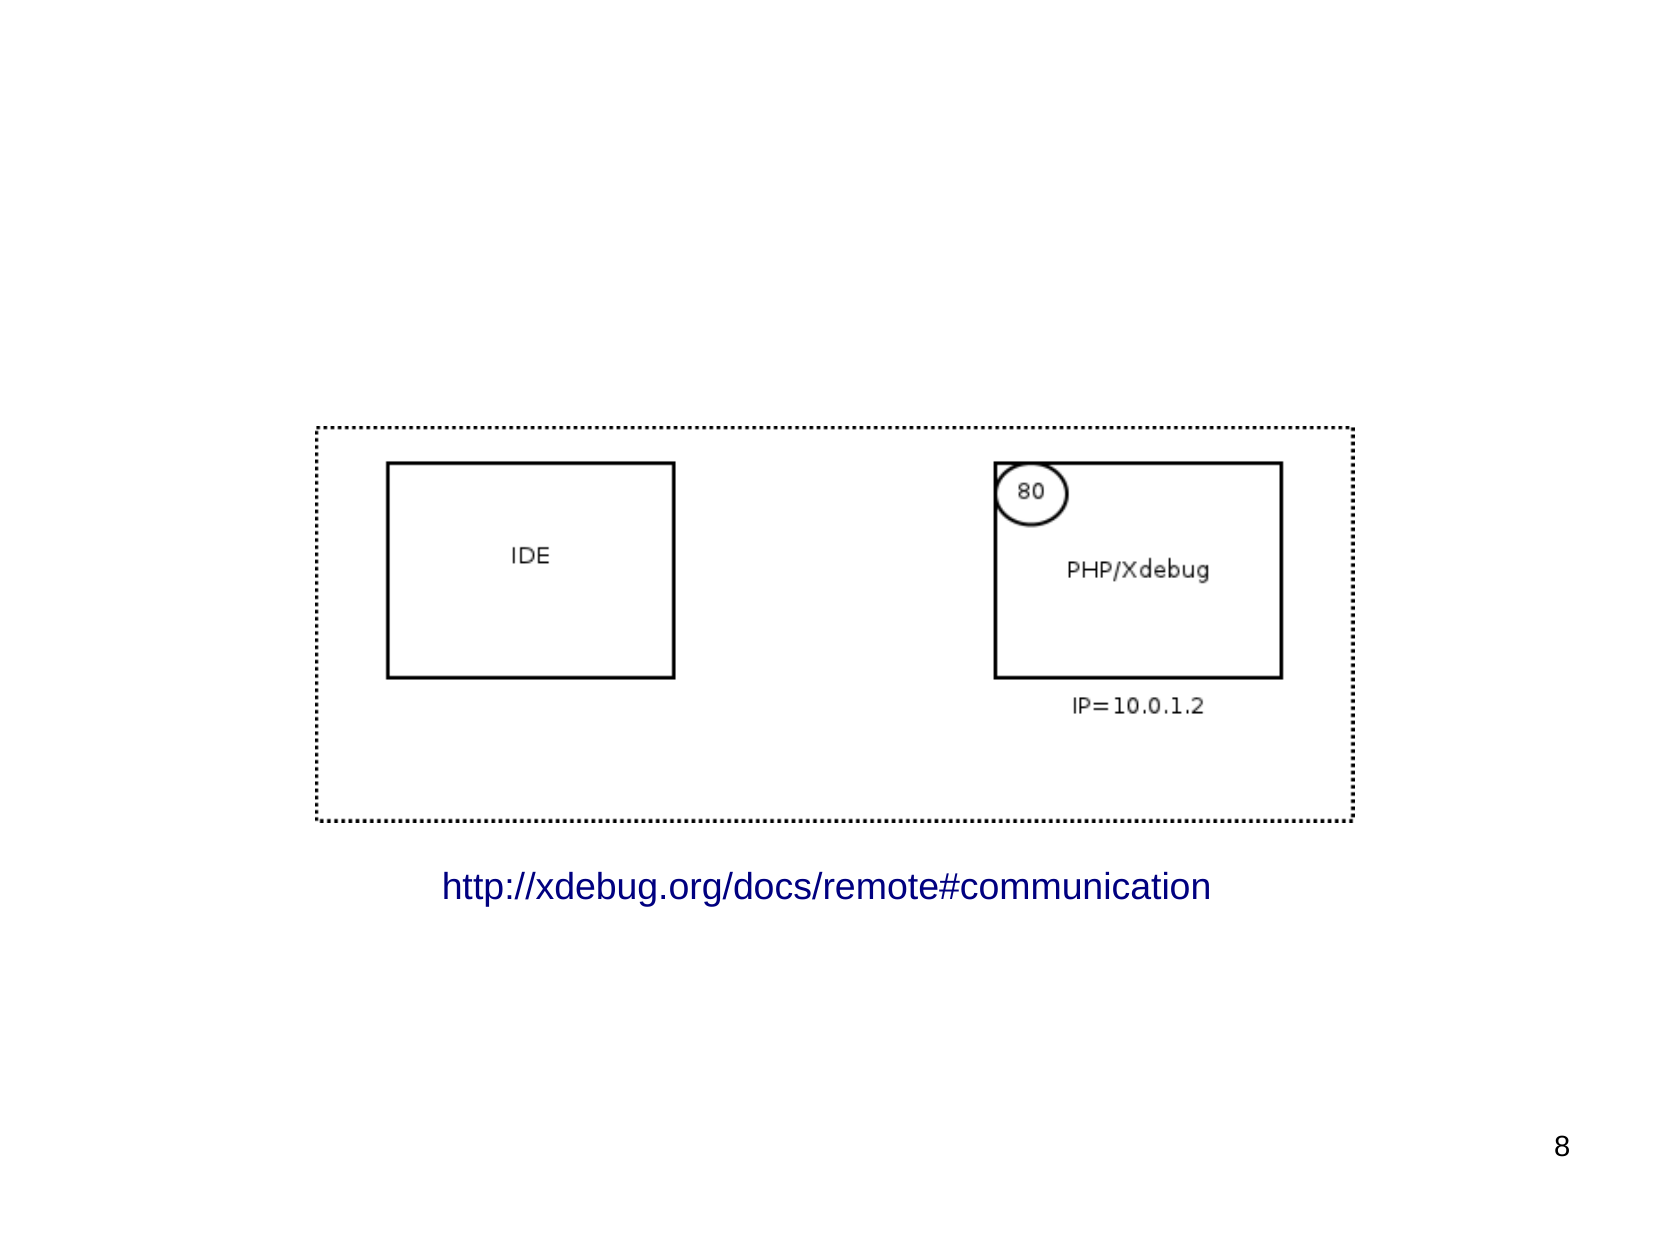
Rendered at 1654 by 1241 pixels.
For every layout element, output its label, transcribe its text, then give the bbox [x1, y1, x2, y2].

picture [315, 426, 1355, 823]
text_box http://xdebug.org/docs/remote#communication [427, 857, 1227, 915]
